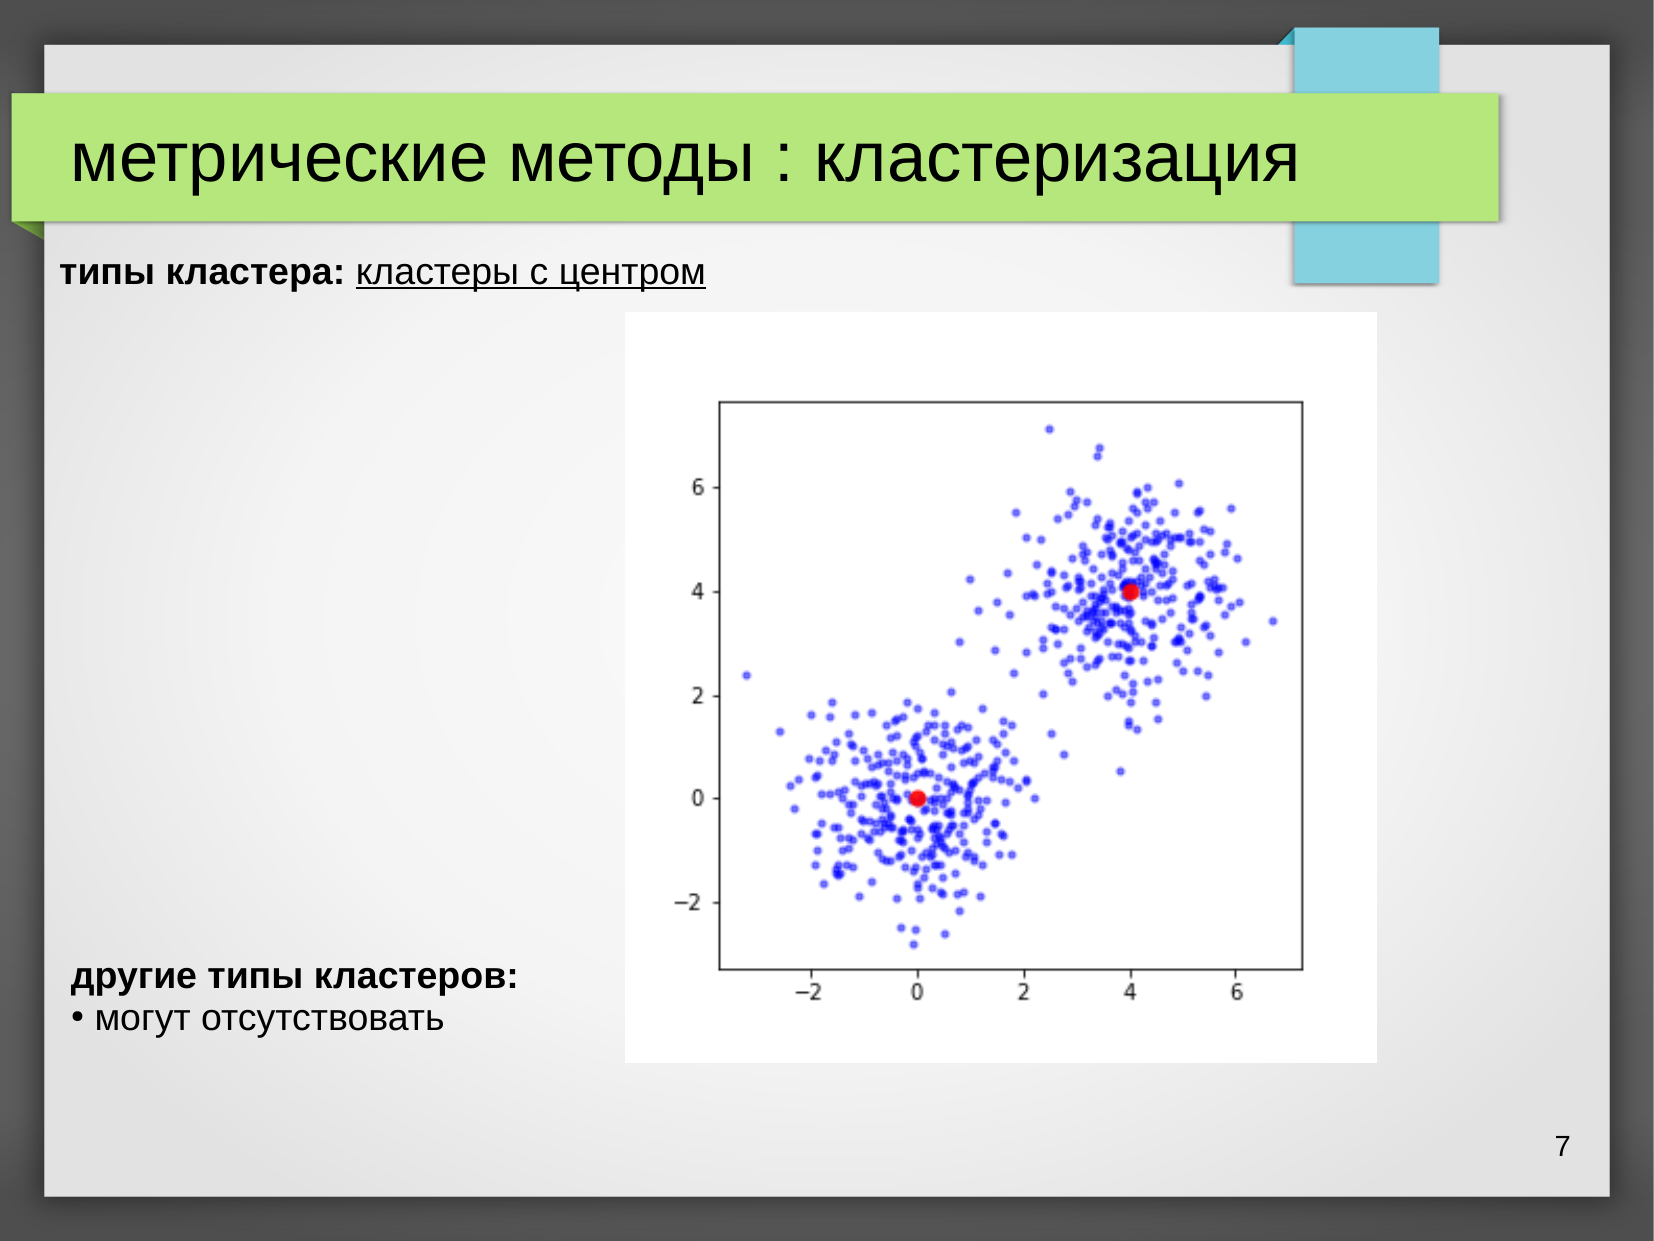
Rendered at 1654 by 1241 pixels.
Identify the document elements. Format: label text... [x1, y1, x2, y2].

title метрические методы : кластеризация [70, 117, 1382, 197]
picture [0, 0, 1654, 1241]
subtitle типы кластера: кластеры с центром [59, 248, 898, 296]
text_box другие типы кластеров: могут отсутствовать [70, 942, 532, 1093]
